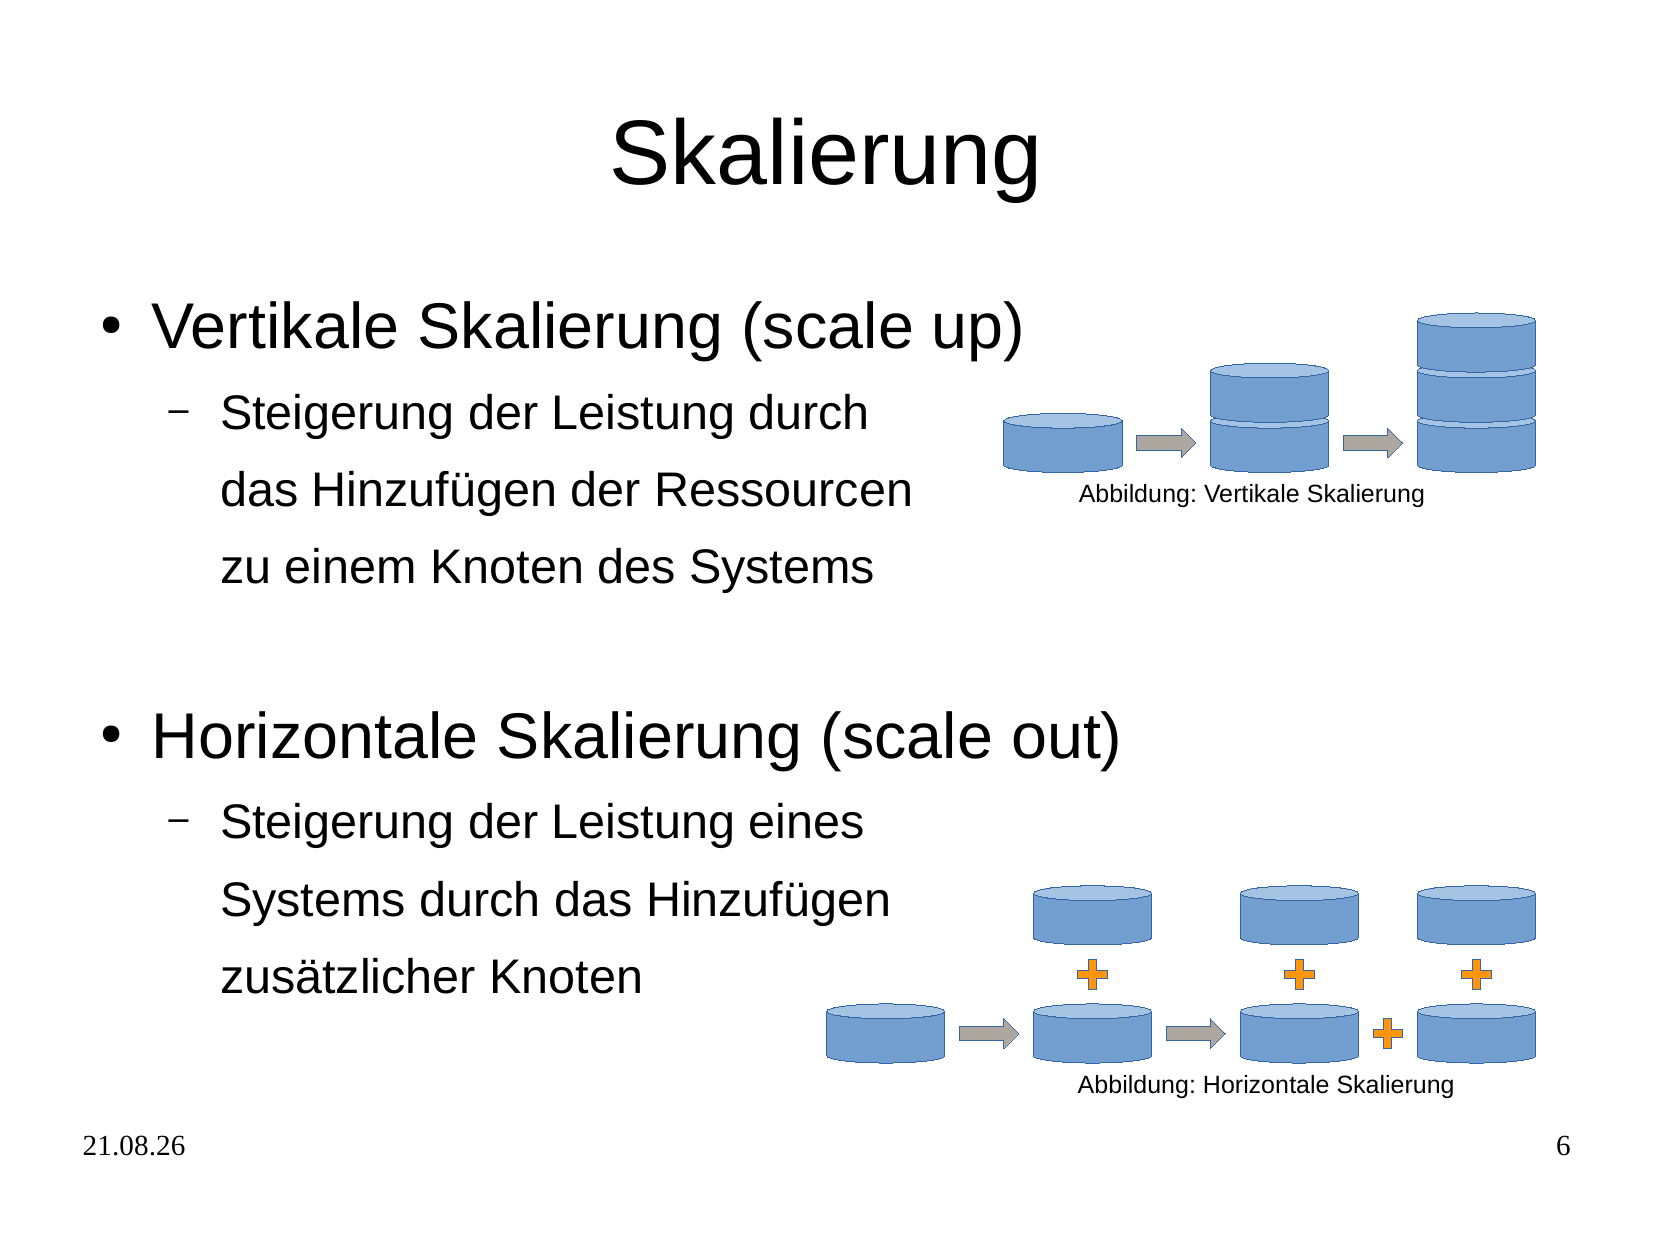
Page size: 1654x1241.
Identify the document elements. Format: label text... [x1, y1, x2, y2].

text_box [1033, 894, 1152, 945]
list Vertikale Skalierung (scale up) Steigerung der Leistung durch das Hinzufügen der Ressourcen zu einem Knoten des Systems Horizontale Skalierung (scale out) Steigerung der Leistung eines Systems durch das Hinzufügen zusätzlicher Knoten [82, 290, 1571, 1010]
text_box [959, 1018, 1019, 1049]
text_box [1417, 894, 1536, 945]
text_box [1461, 959, 1492, 990]
text_box [1240, 1012, 1359, 1062]
text_box [1417, 1012, 1536, 1064]
text_box [1210, 422, 1329, 472]
text_box [1210, 372, 1329, 423]
text_box [1003, 421, 1123, 473]
text_box [1166, 1018, 1226, 1049]
text_box [1033, 1012, 1152, 1062]
title Skalierung [82, 49, 1571, 257]
text_box [1240, 894, 1359, 945]
text_box [1284, 959, 1315, 990]
text_box [1077, 959, 1108, 990]
text_box [1417, 422, 1536, 473]
text_box [1417, 372, 1536, 423]
text_box [1417, 321, 1536, 373]
text_box Abbildung: Horizontale Skalierung [1062, 1062, 1471, 1106]
text_box Abbildung: Vertikale Skalierung [1064, 472, 1441, 516]
text_box [826, 1012, 945, 1064]
text_box [1343, 428, 1403, 458]
text_box [1136, 428, 1196, 458]
text_box [1373, 1018, 1403, 1049]
